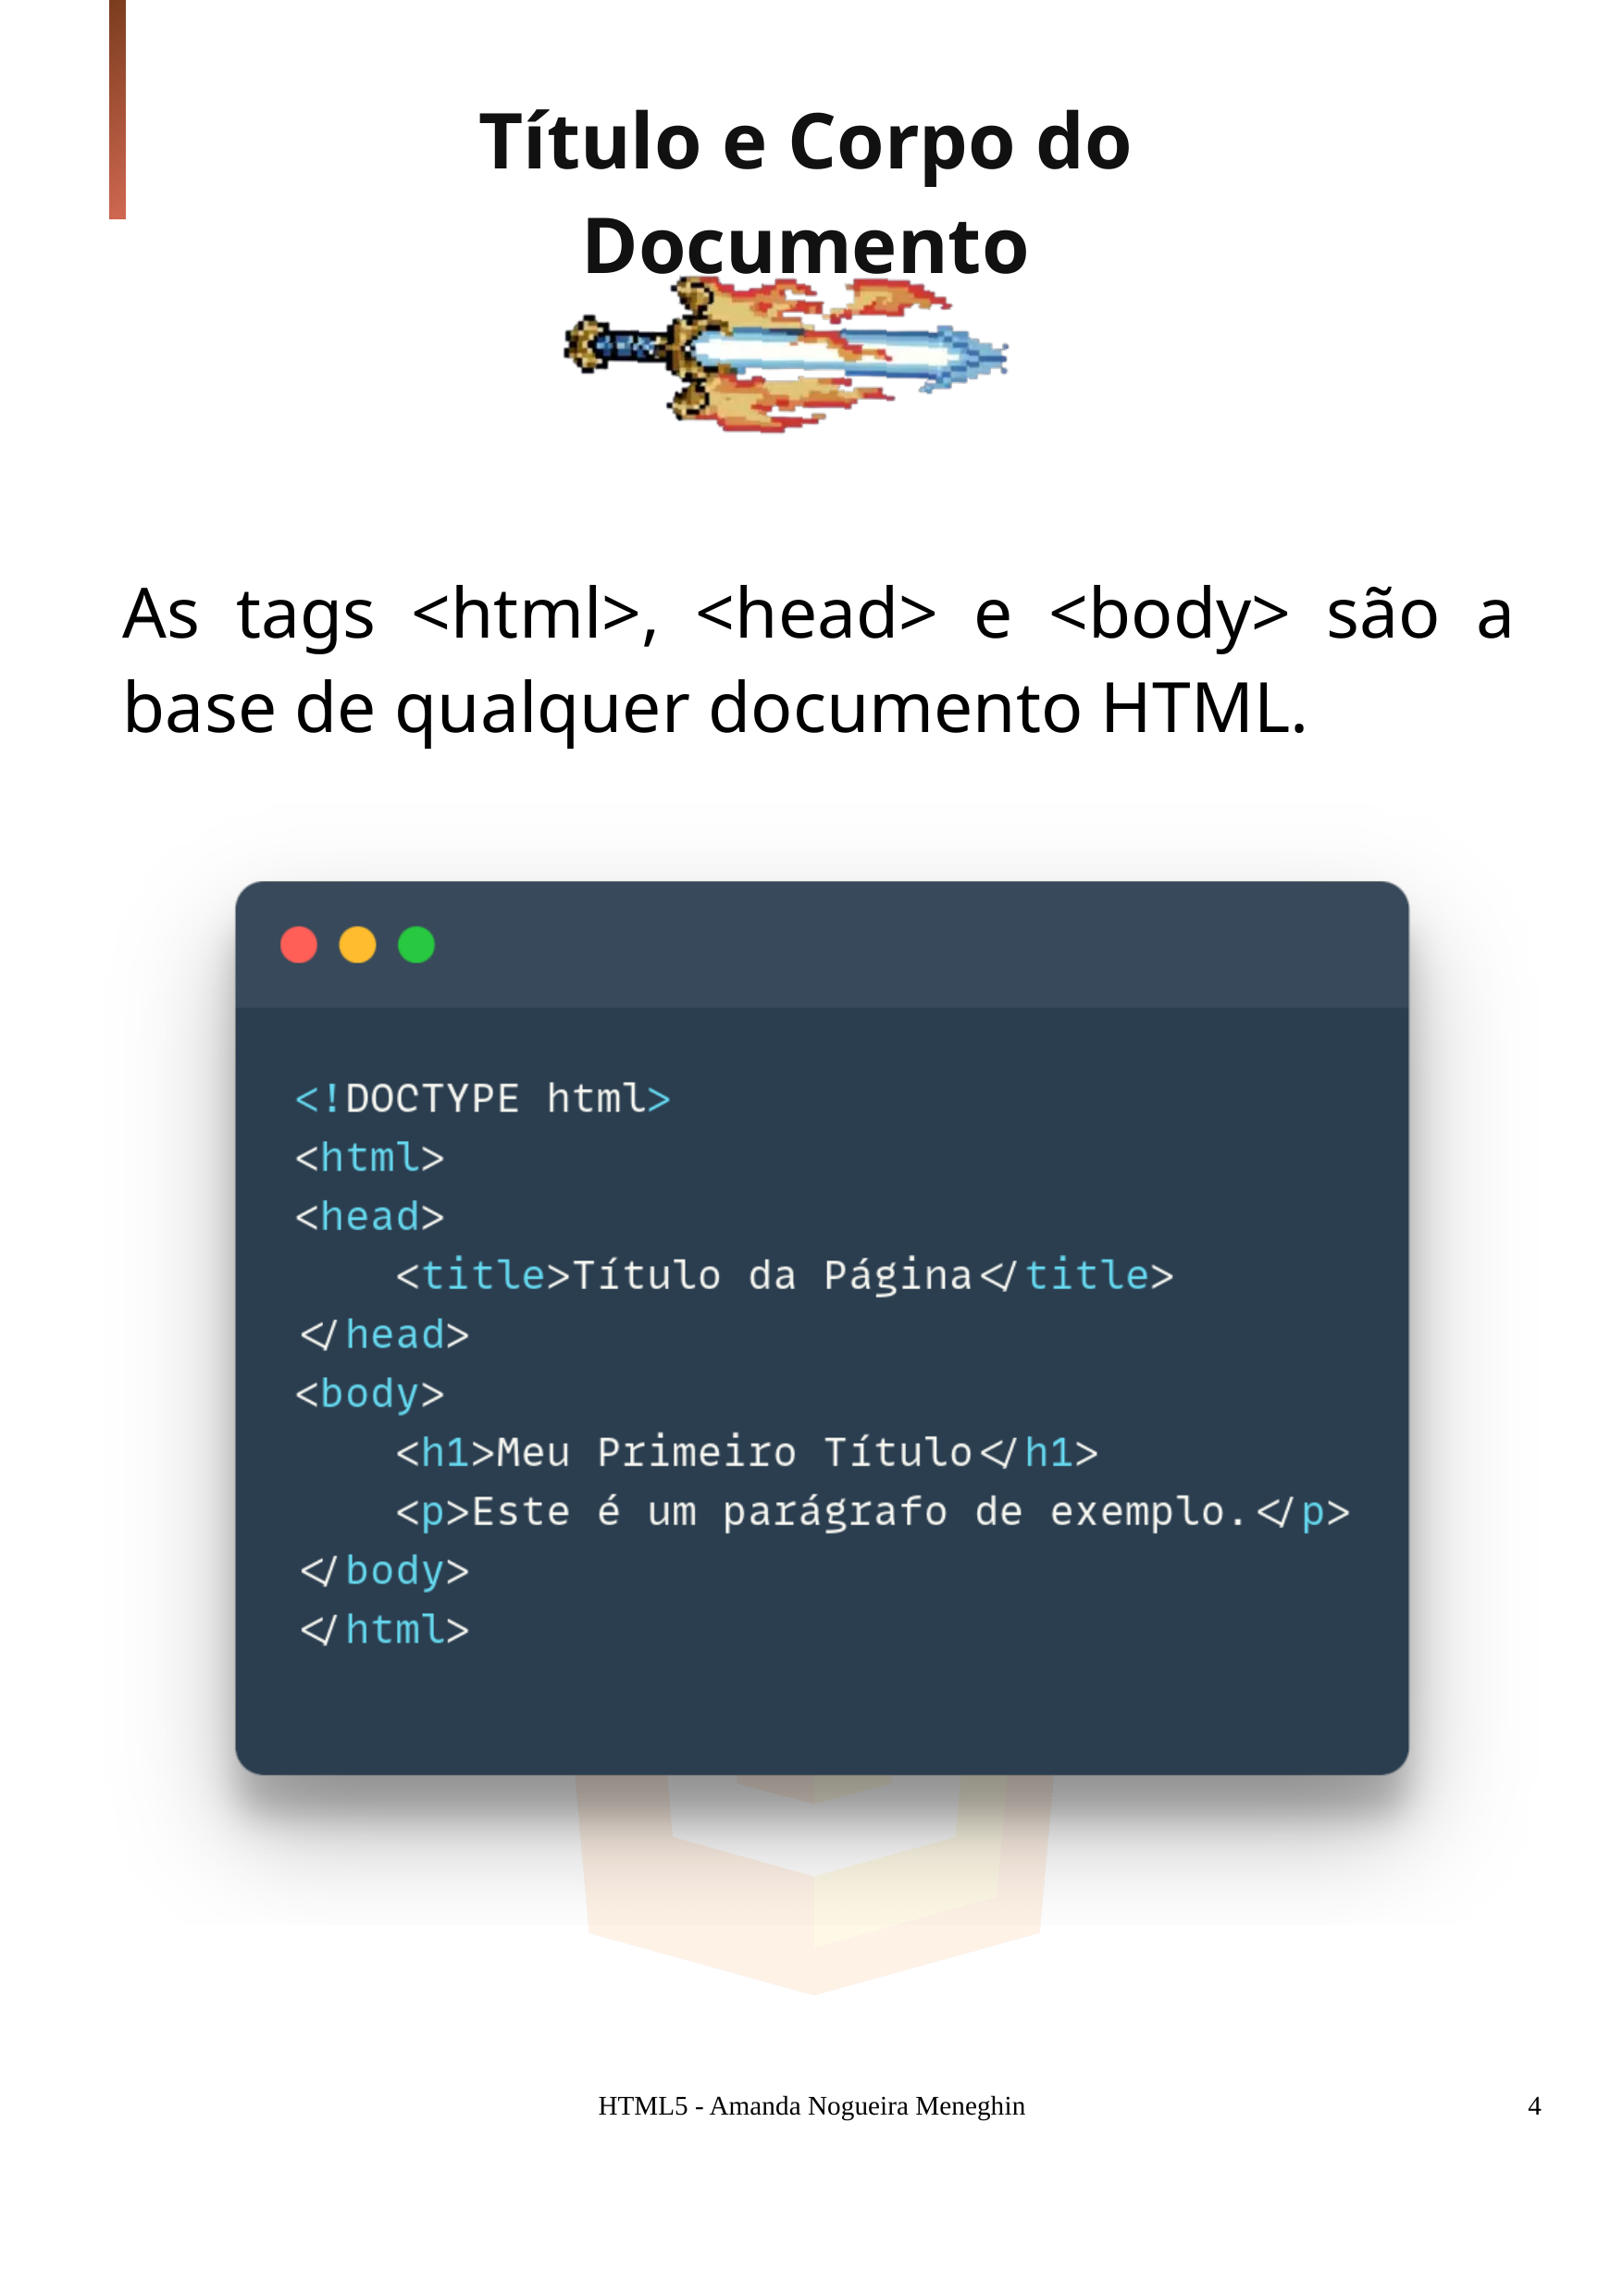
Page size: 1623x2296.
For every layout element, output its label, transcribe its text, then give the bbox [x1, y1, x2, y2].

text_box [109, 0, 126, 219]
text_box Título e Corpo do Documento [245, 93, 534, 289]
picture [11, 601, 1623, 1995]
text_box As tags <html>, <head> e <body> são a base de qualquer documento HTML. [109, 556, 1530, 984]
picture [519, 81, 1058, 621]
text_box Título e Corpo do Documento [894, 93, 1367, 289]
